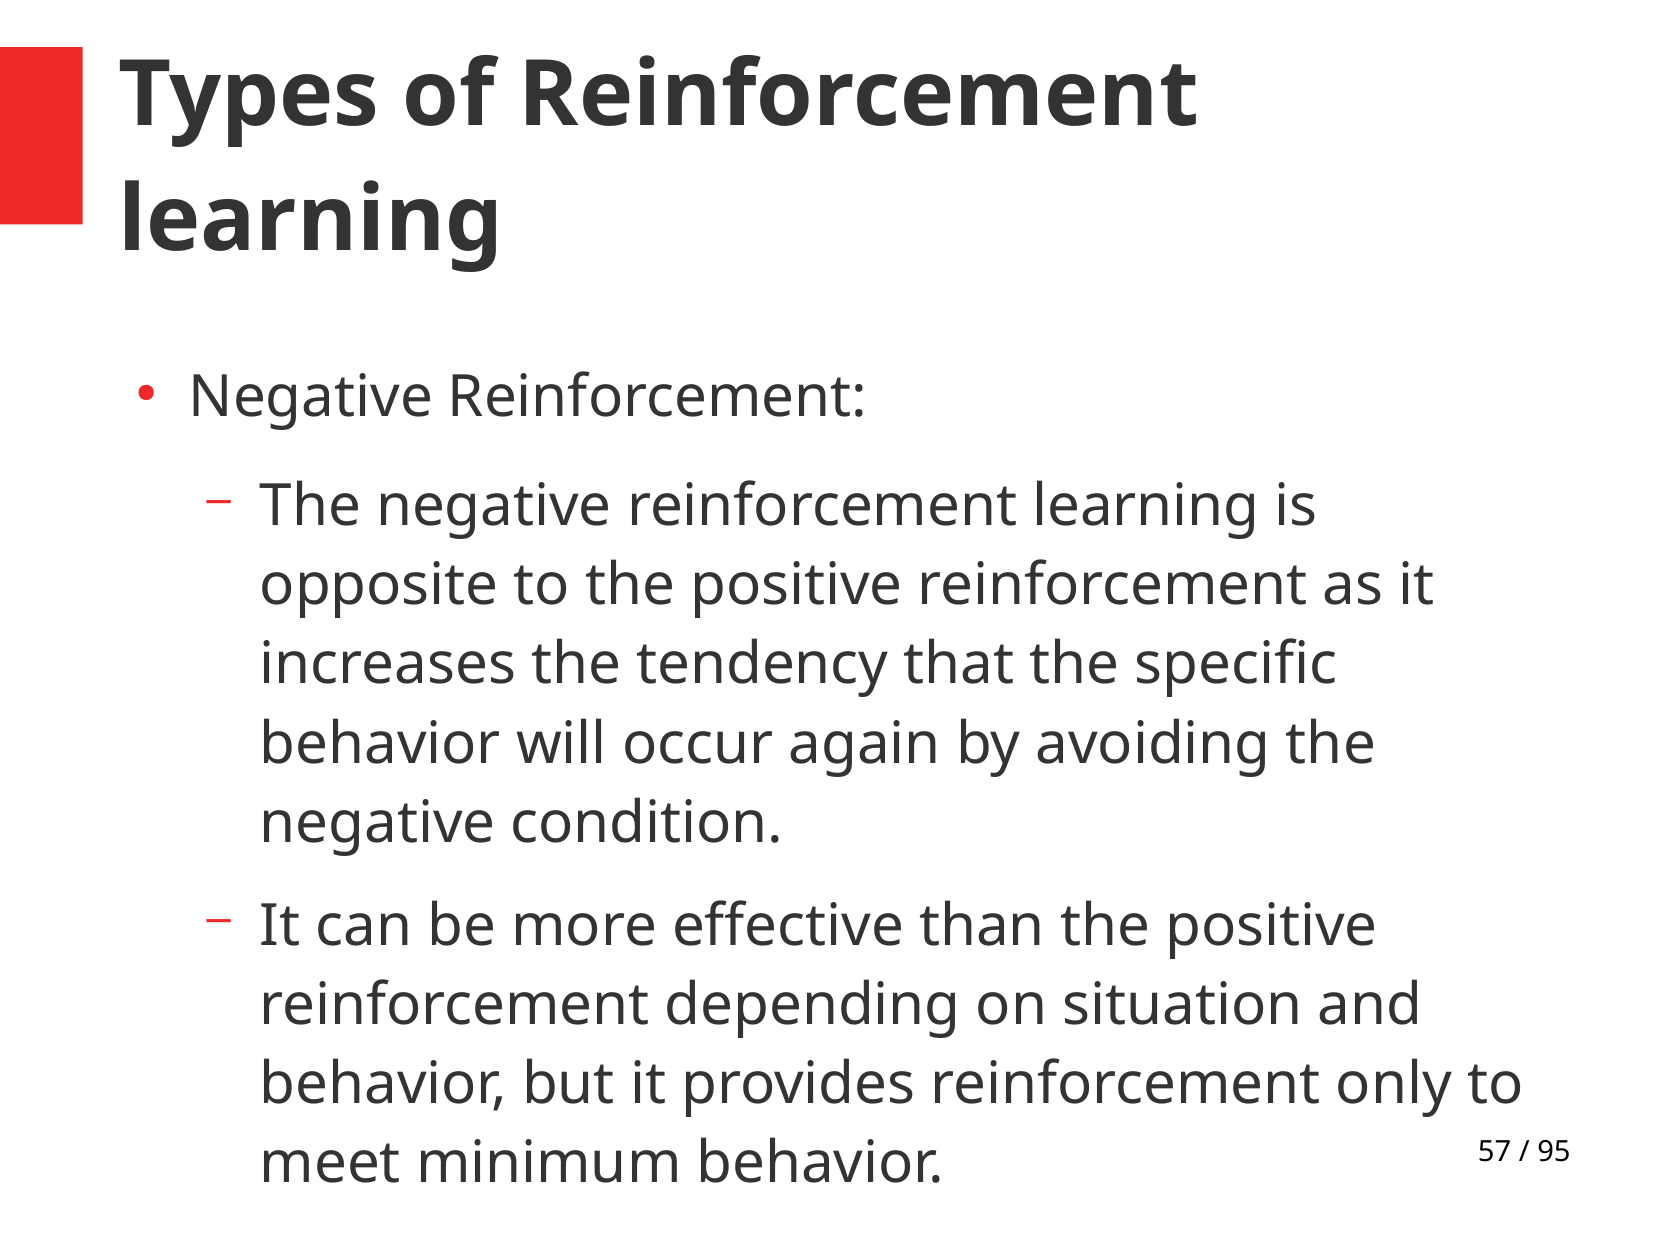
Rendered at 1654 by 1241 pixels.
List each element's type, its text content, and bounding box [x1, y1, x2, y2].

list Negative Reinforcement: The negative reinforcement learning is opposite to the positive reinforcement as it increases the tendency that the specific behavior will occur again by avoiding the negative condition. It can be more effective than the positive reinforcement depending on situation and behavior, but it provides reinforcement only to meet minimum behavior. [118, 354, 1536, 1074]
title Types of Reinforcement learning [118, 28, 1571, 278]
